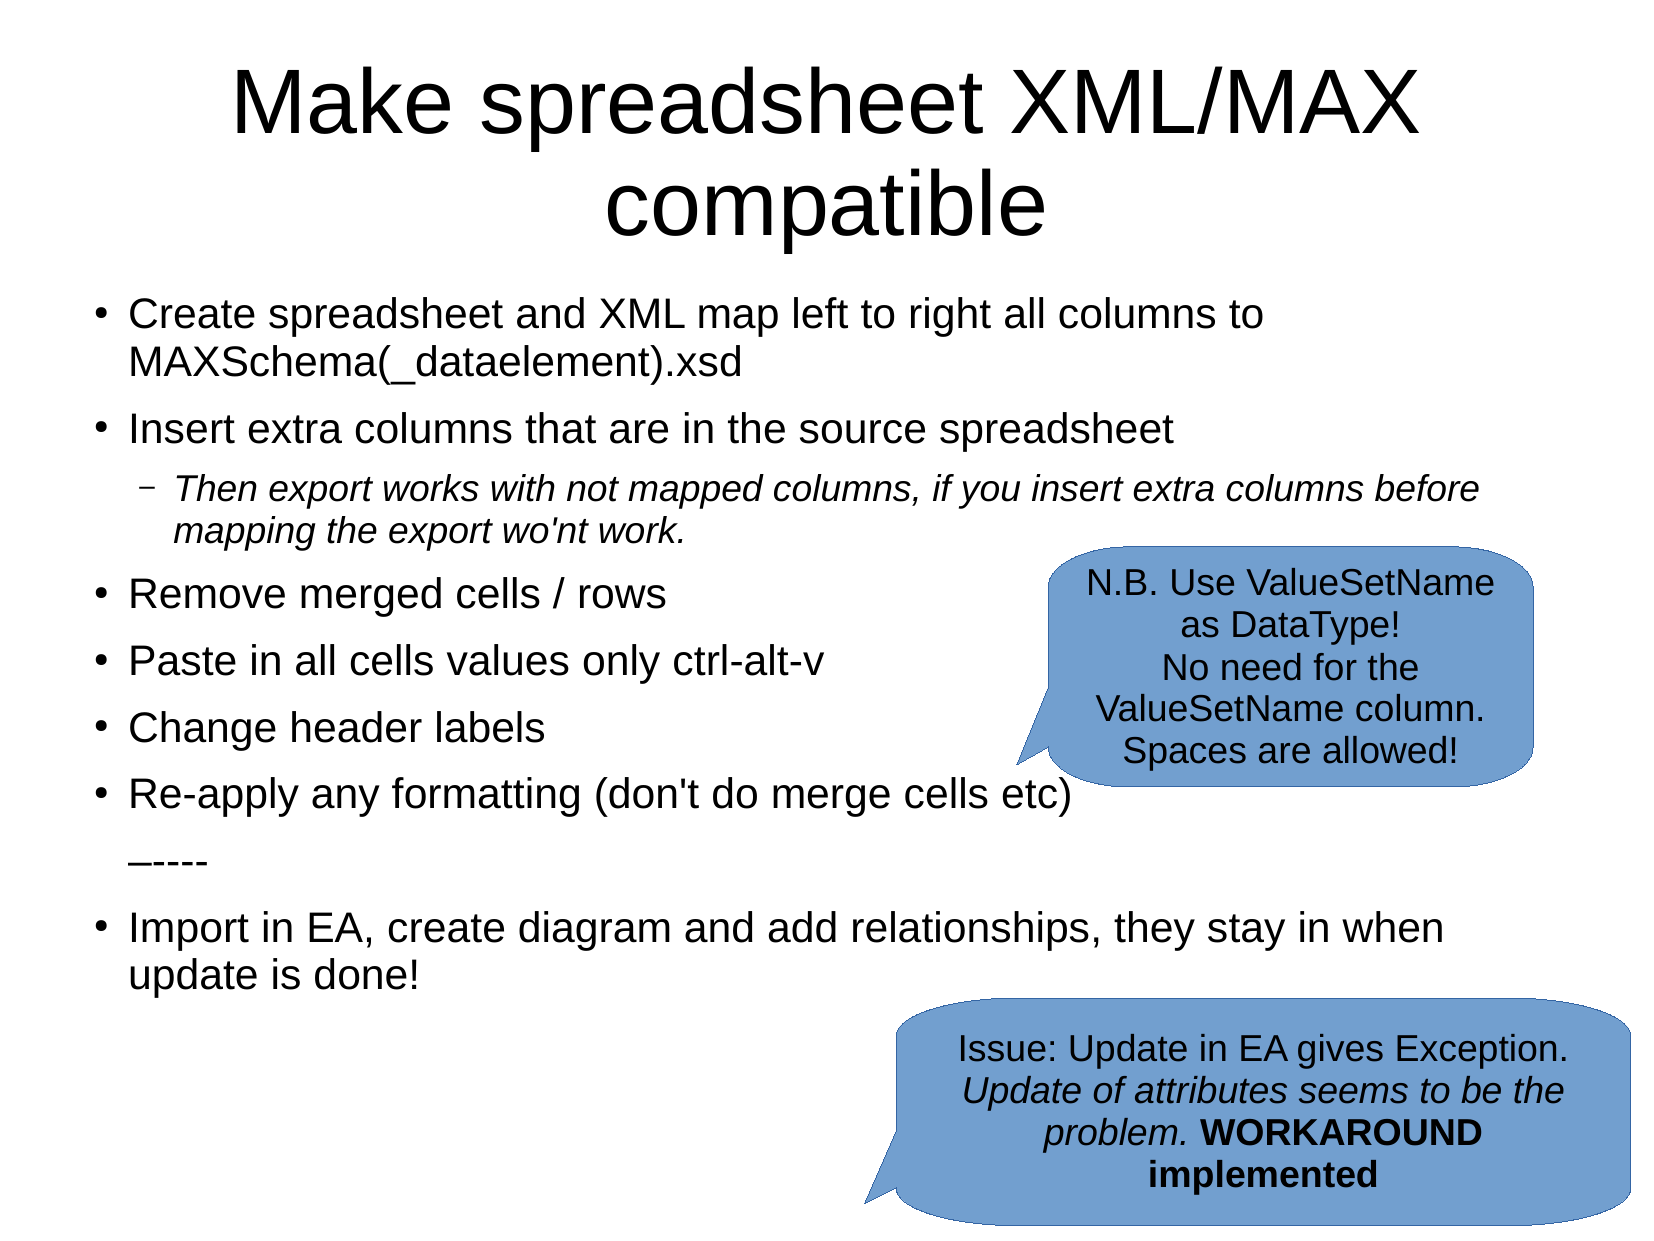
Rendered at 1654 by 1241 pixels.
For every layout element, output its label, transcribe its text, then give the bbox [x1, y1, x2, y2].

list Create spreadsheet and XML map left to right all columns to MAXSchema(_dataelement).xsd Insert extra columns that are in the source spreadsheet Then export works with not mapped columns, if you insert extra columns before mapping the export wo'nt work. Remove merged cells / rows Paste in all cells values only ctrl-alt-v Change header labels Re-apply any formatting (don't do merge cells etc) –---- Import in EA, create diagram and add relationships, they stay in when update is done! [82, 290, 1571, 1010]
text_box Issue: Update in EA gives Exception. Update of attributes seems to be the problem. WORKAROUND implemented [864, 1003, 1631, 1226]
title Make spreadsheet XML/MAX compatible [82, 49, 1571, 257]
